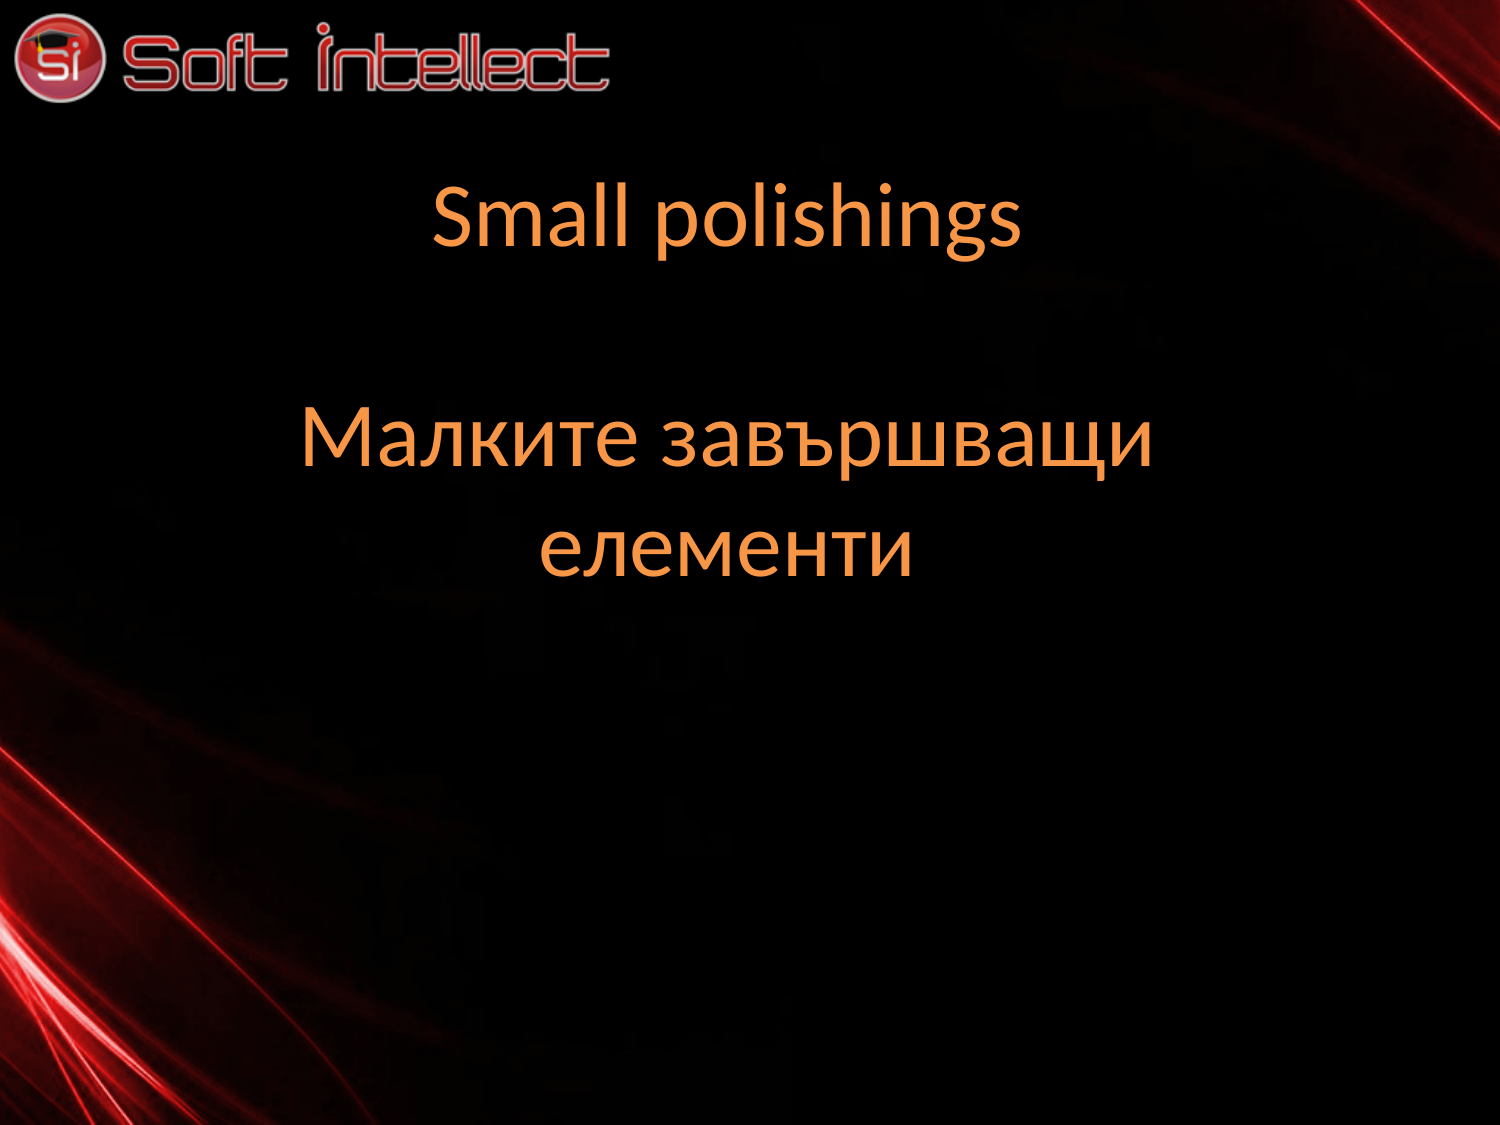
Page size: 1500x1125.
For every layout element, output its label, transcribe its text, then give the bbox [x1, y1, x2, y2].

text_box Small polishings Малките завършващи елементи [90, 254, 1365, 495]
picture [0, 0, 1500, 1125]
